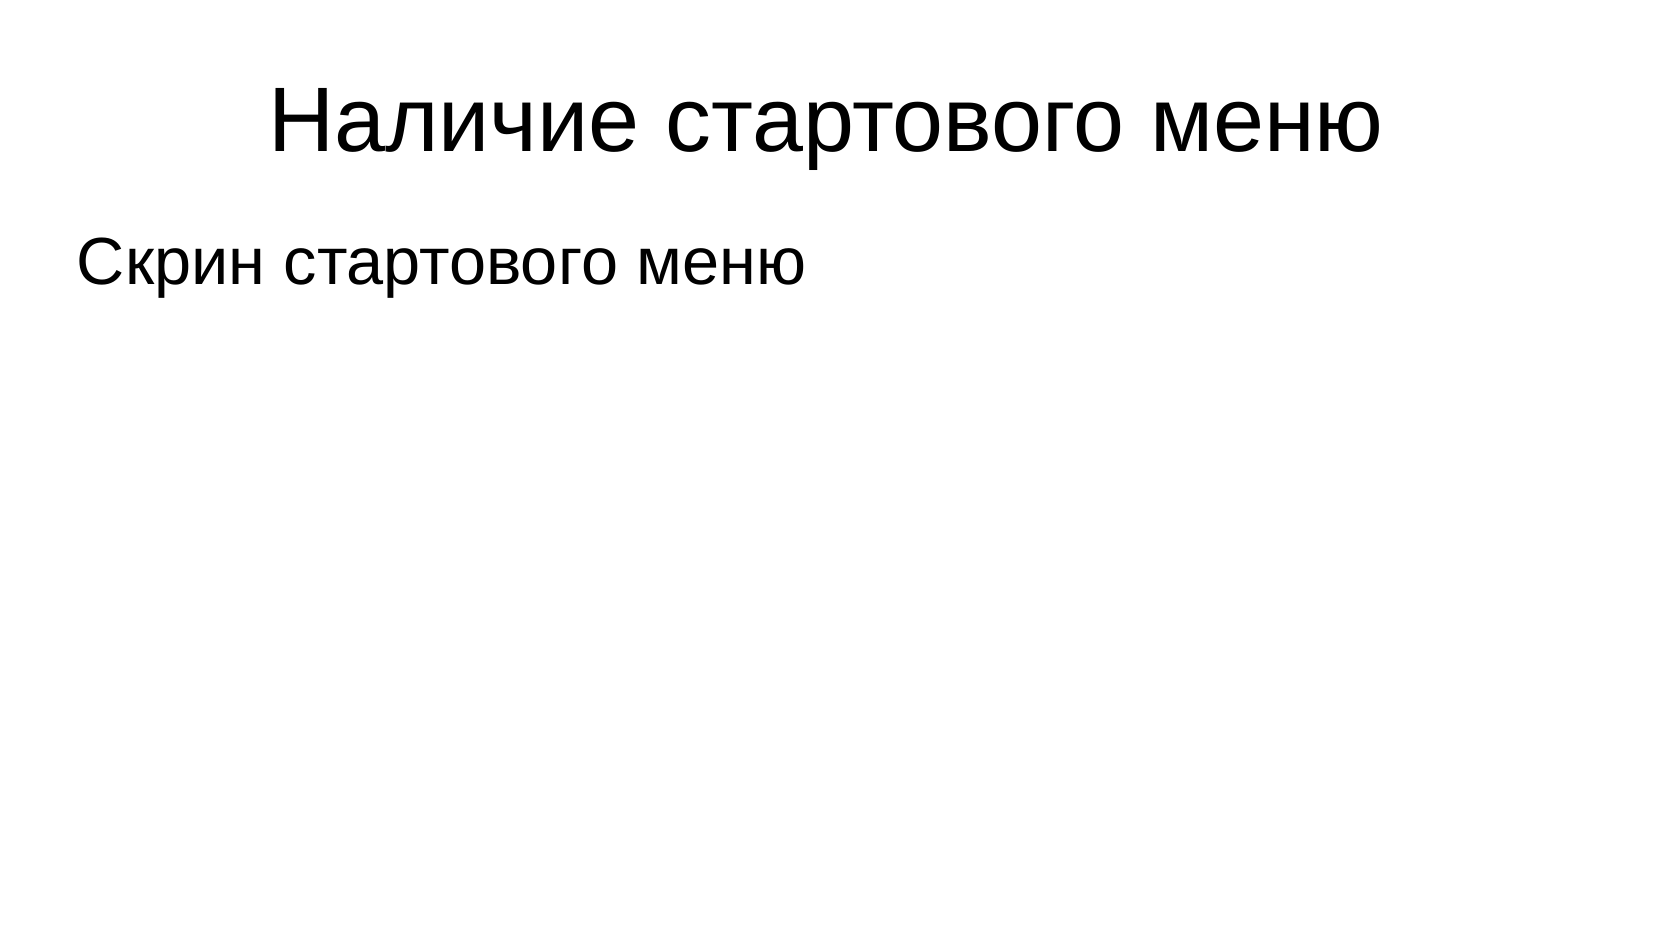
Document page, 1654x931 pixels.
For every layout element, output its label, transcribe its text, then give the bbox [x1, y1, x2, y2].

list Скрин стартового меню [76, 217, 1565, 758]
title Наличие стартового меню [82, 37, 1571, 193]
